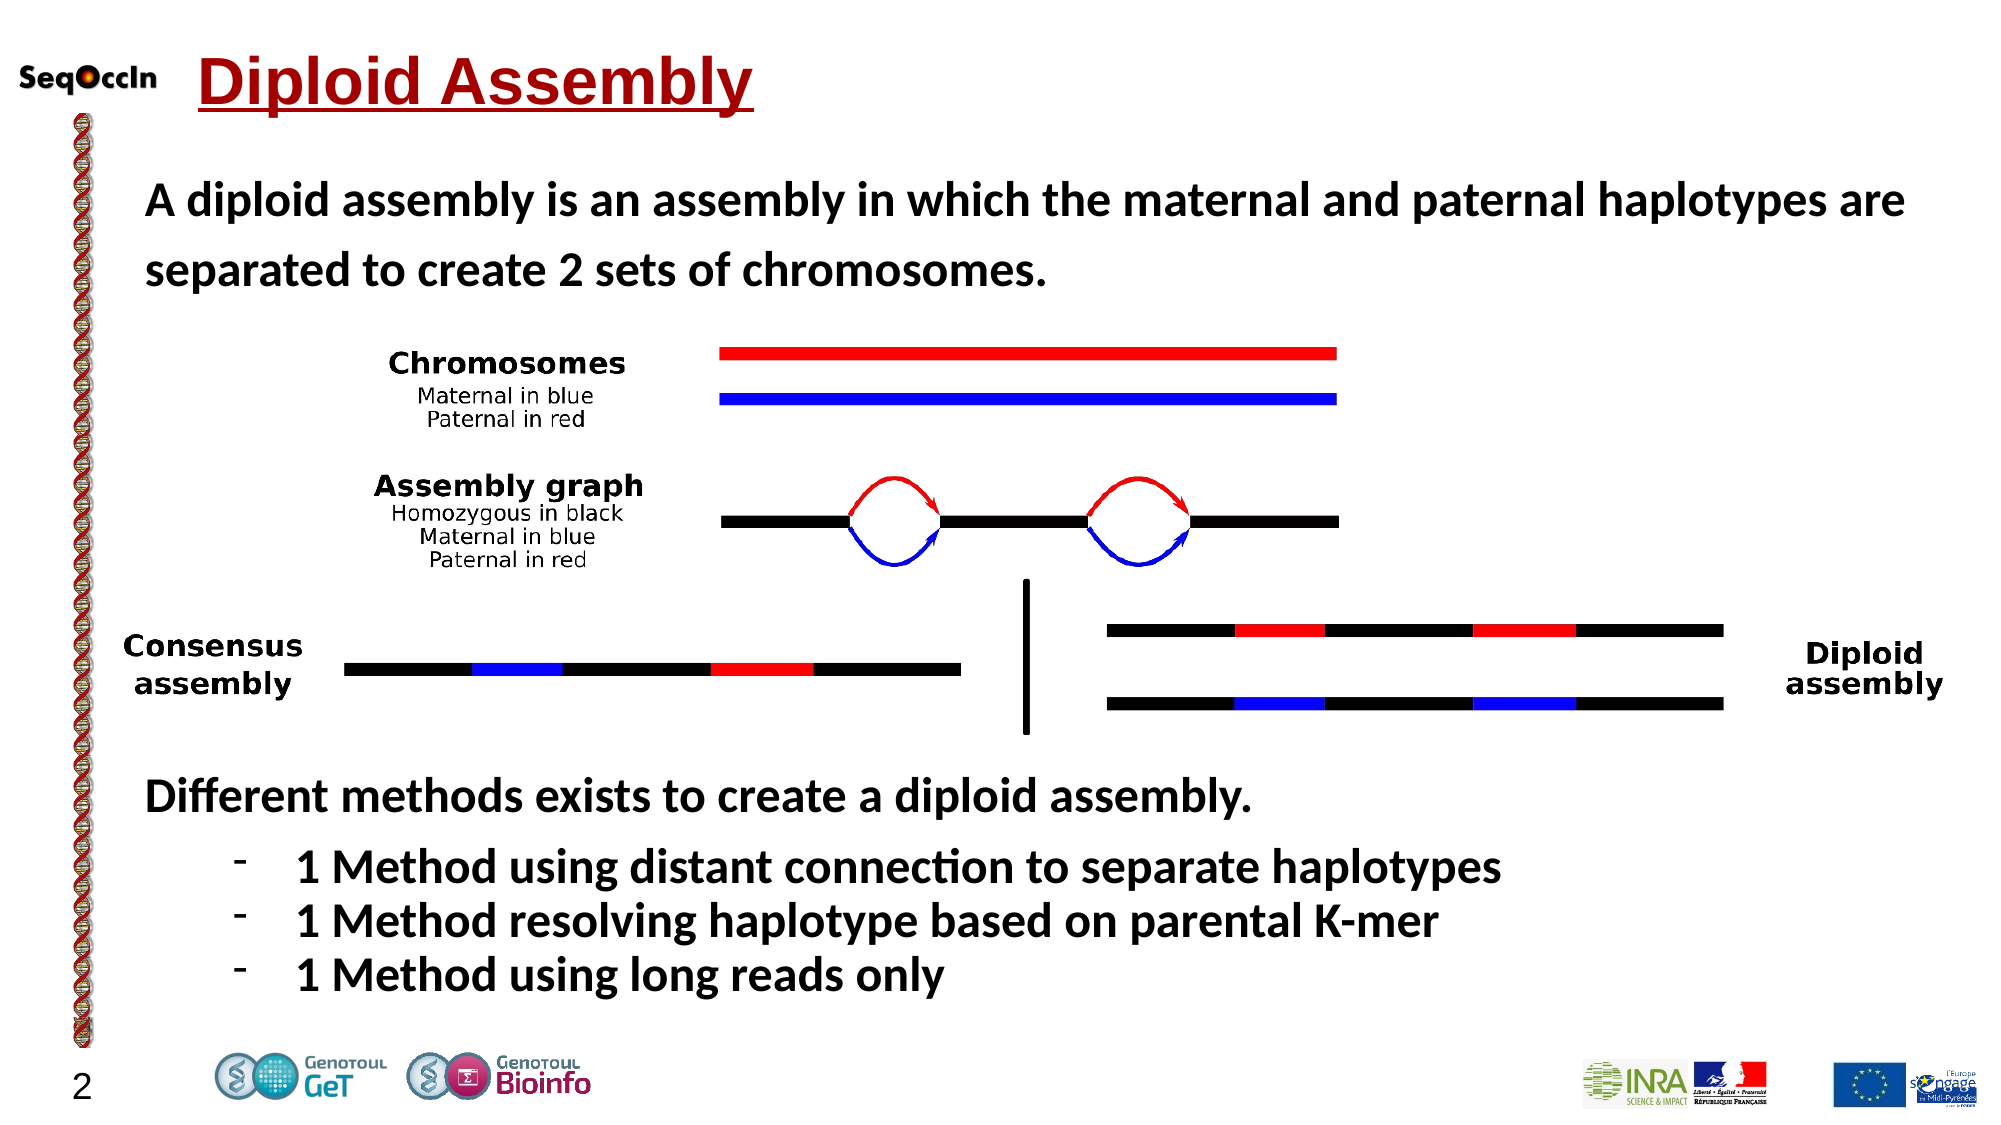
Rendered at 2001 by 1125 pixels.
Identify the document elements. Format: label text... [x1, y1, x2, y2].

picture [1693, 1060, 1767, 1105]
picture [74, 113, 91, 1048]
picture [13, 58, 162, 99]
picture [1832, 1061, 1983, 1111]
picture [208, 1046, 392, 1106]
picture [1581, 1059, 1689, 1109]
picture [124, 347, 1943, 735]
picture [400, 1046, 597, 1106]
text_box Diploid Assembly [183, 30, 1837, 152]
text_box A diploid assembly is an assembly in which the maternal and paternal haplotypes are separated to create 2 sets of chromosomes. Different methods exists to create a diploid assembly. 1 Method using distant connection to separate haplotypes 1 Method resolving haplotype based on parental K-mer 1 Method using long reads only [133, 152, 1953, 995]
